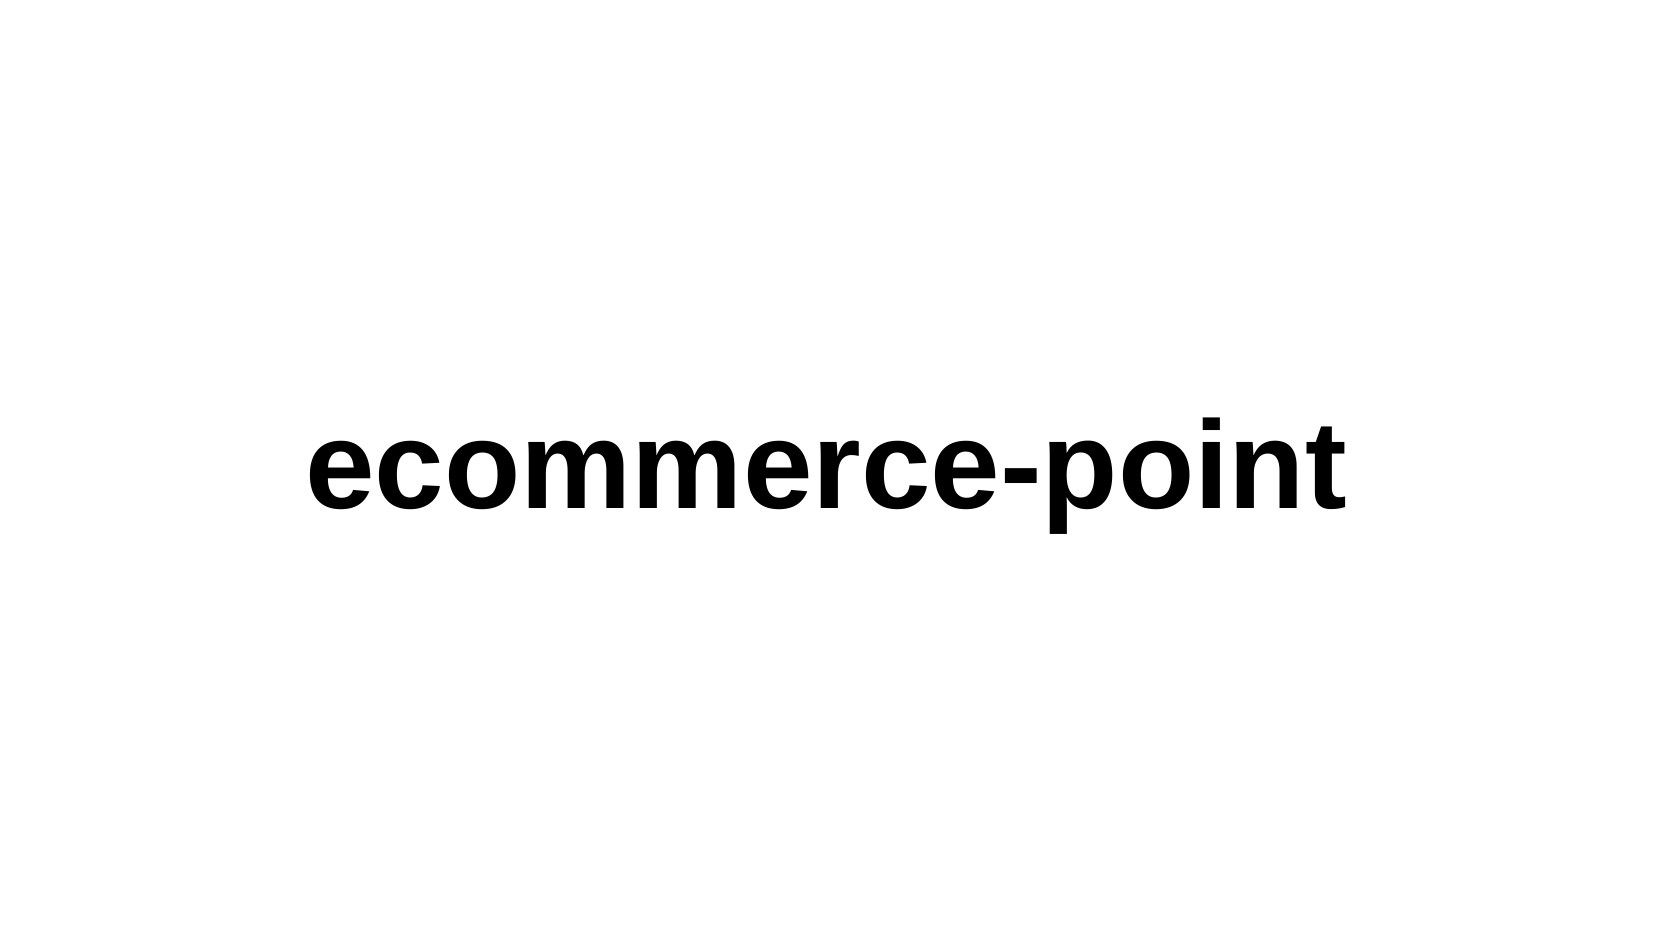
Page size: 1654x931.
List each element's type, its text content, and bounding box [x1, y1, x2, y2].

title ecommerce-point [82, 387, 1571, 543]
